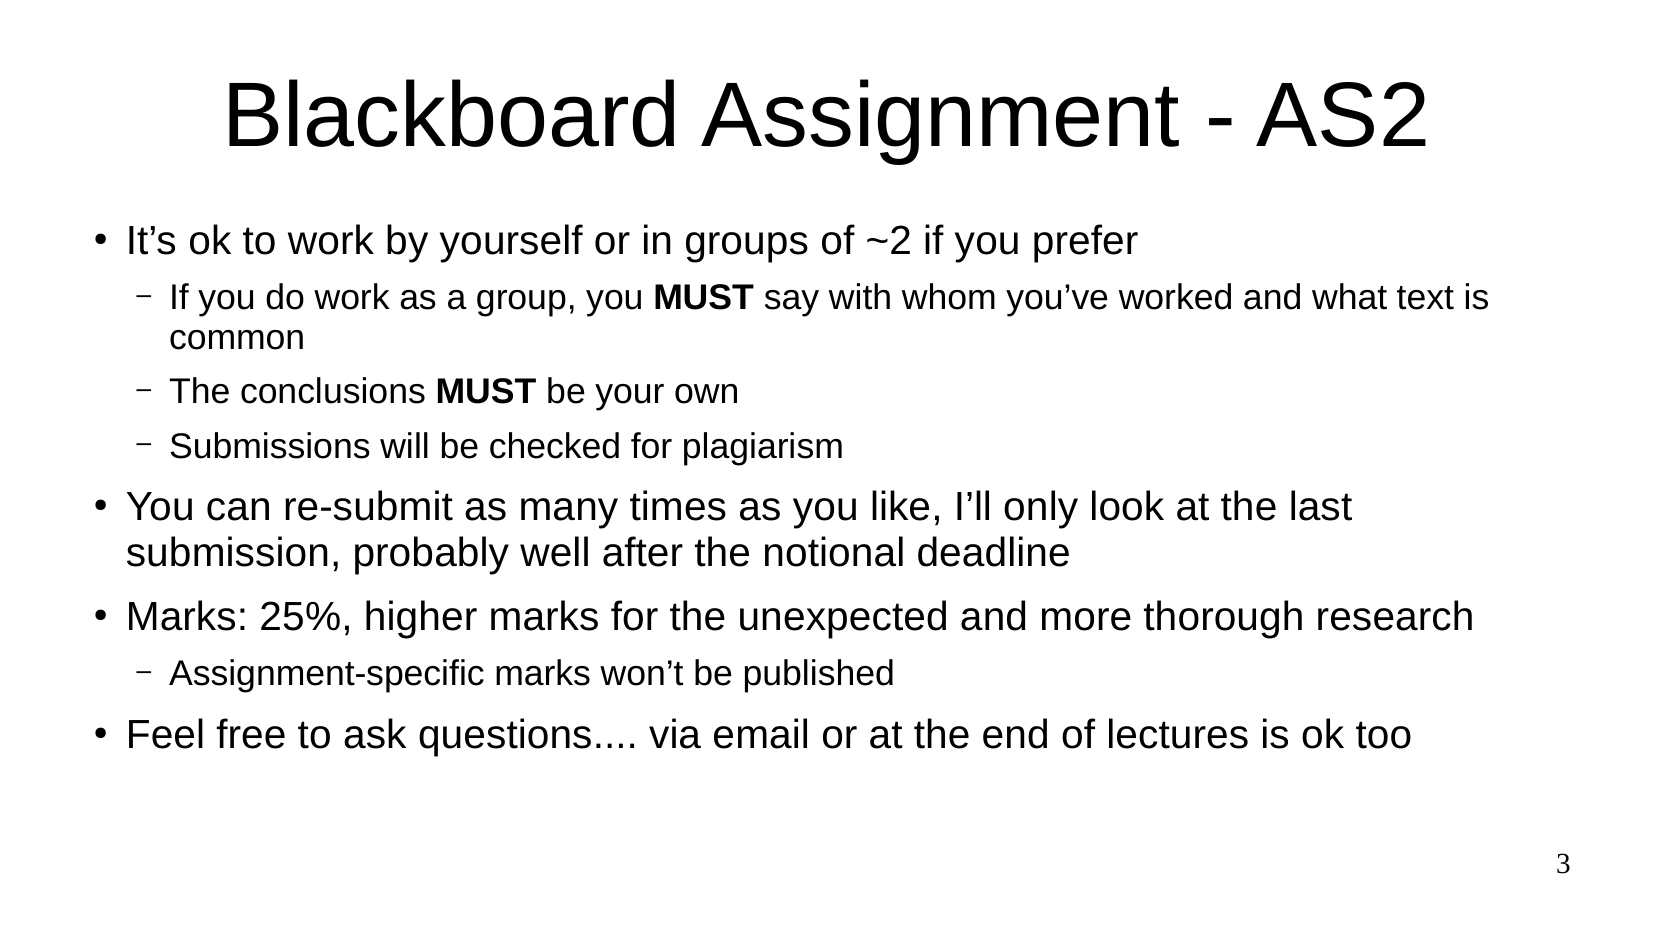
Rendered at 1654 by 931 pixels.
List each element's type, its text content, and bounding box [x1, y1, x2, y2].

title Blackboard Assignment - AS2 [82, 37, 1571, 193]
list It’s ok to work by yourself or in groups of ~2 if you prefer If you do work as a group, you MUST say with whom you’ve worked and what text is common The conclusions MUST be your own Submissions will be checked for plagiarism You can re-submit as many times as you like, I’ll only look at the last submission, probably well after the notional deadline Marks: 25%, higher marks for the unexpected and more thorough research Assignment-specific marks won’t be published Feel free to ask questions.... via email or at the end of lectures is ok too [82, 217, 1571, 758]
